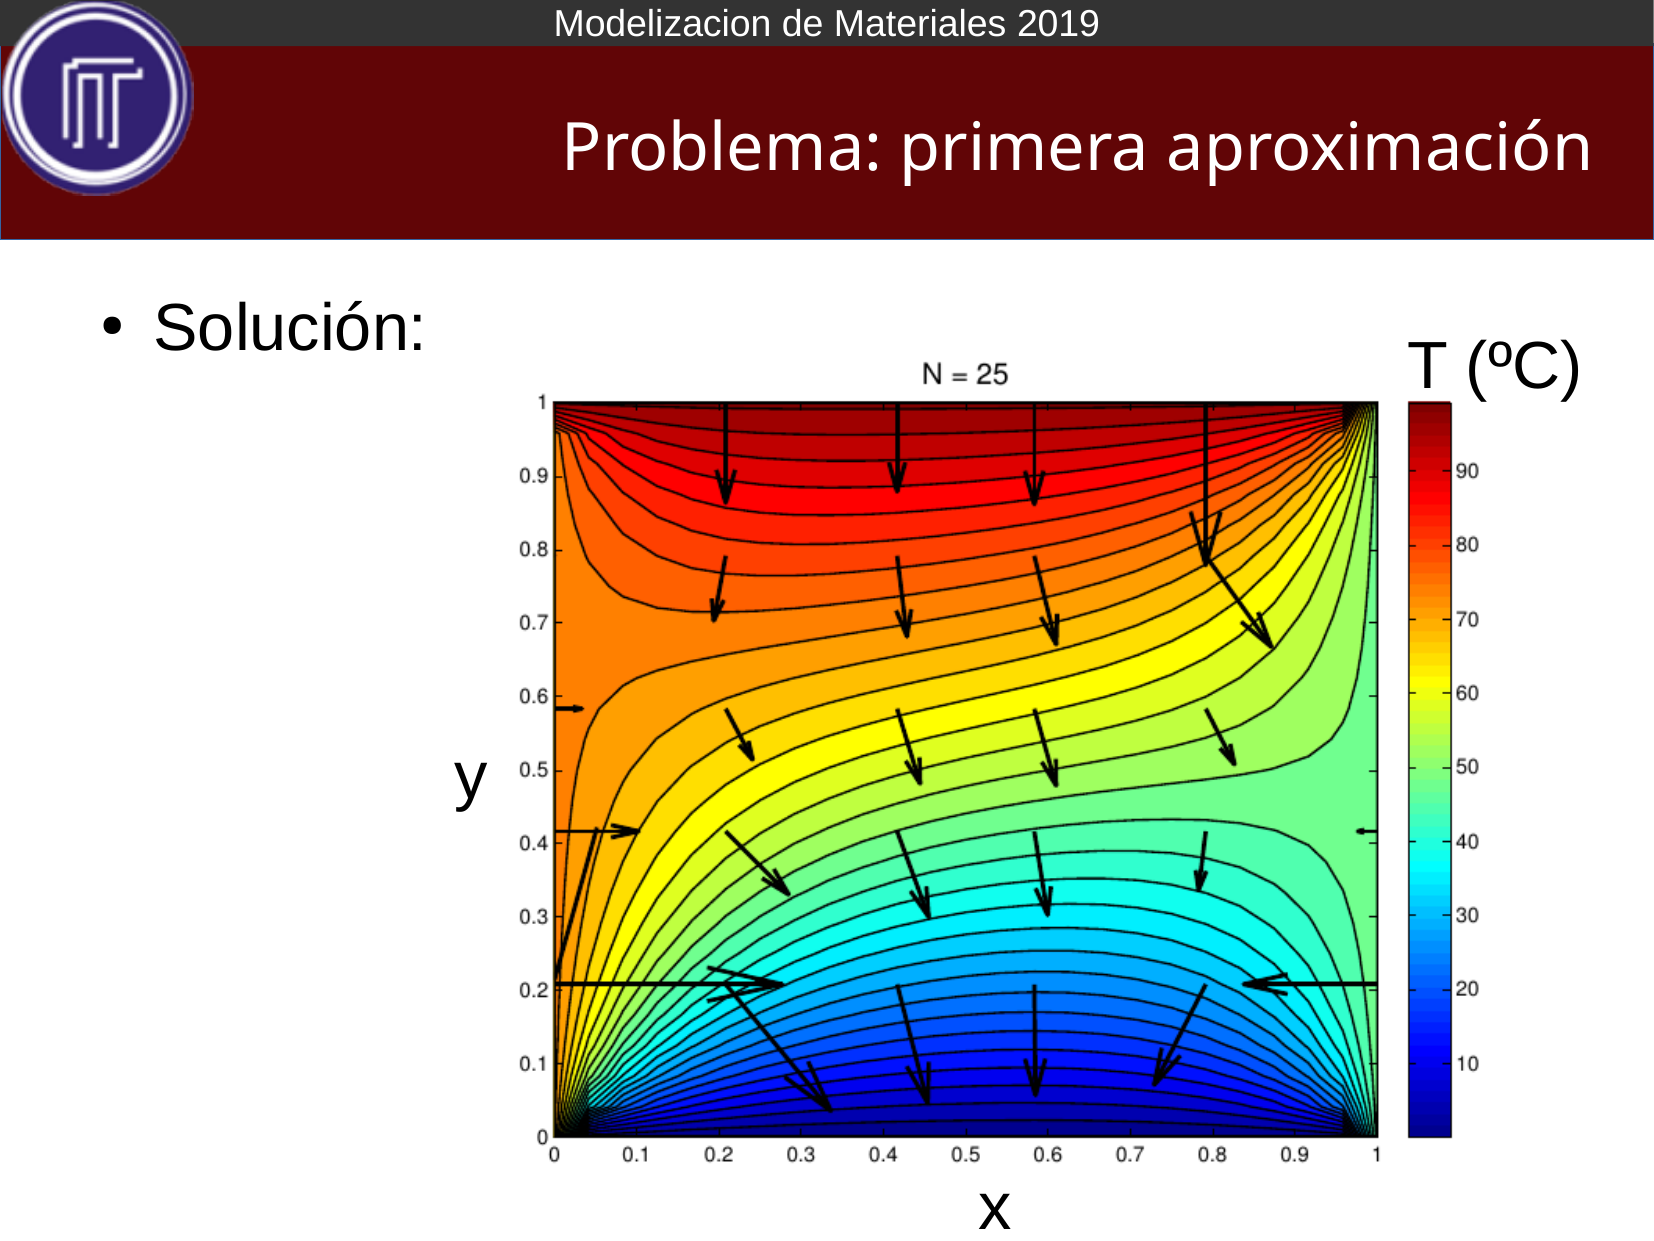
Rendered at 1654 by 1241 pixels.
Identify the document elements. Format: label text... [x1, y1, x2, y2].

text_box T (ºC) [1393, 320, 1600, 410]
title Problema: primera aproximación [41, 70, 1654, 218]
picture [0, 0, 194, 196]
list Solución: [82, 290, 1571, 386]
text_box y [439, 731, 503, 821]
picture [500, 353, 1485, 1193]
text_box x [963, 1161, 1027, 1241]
